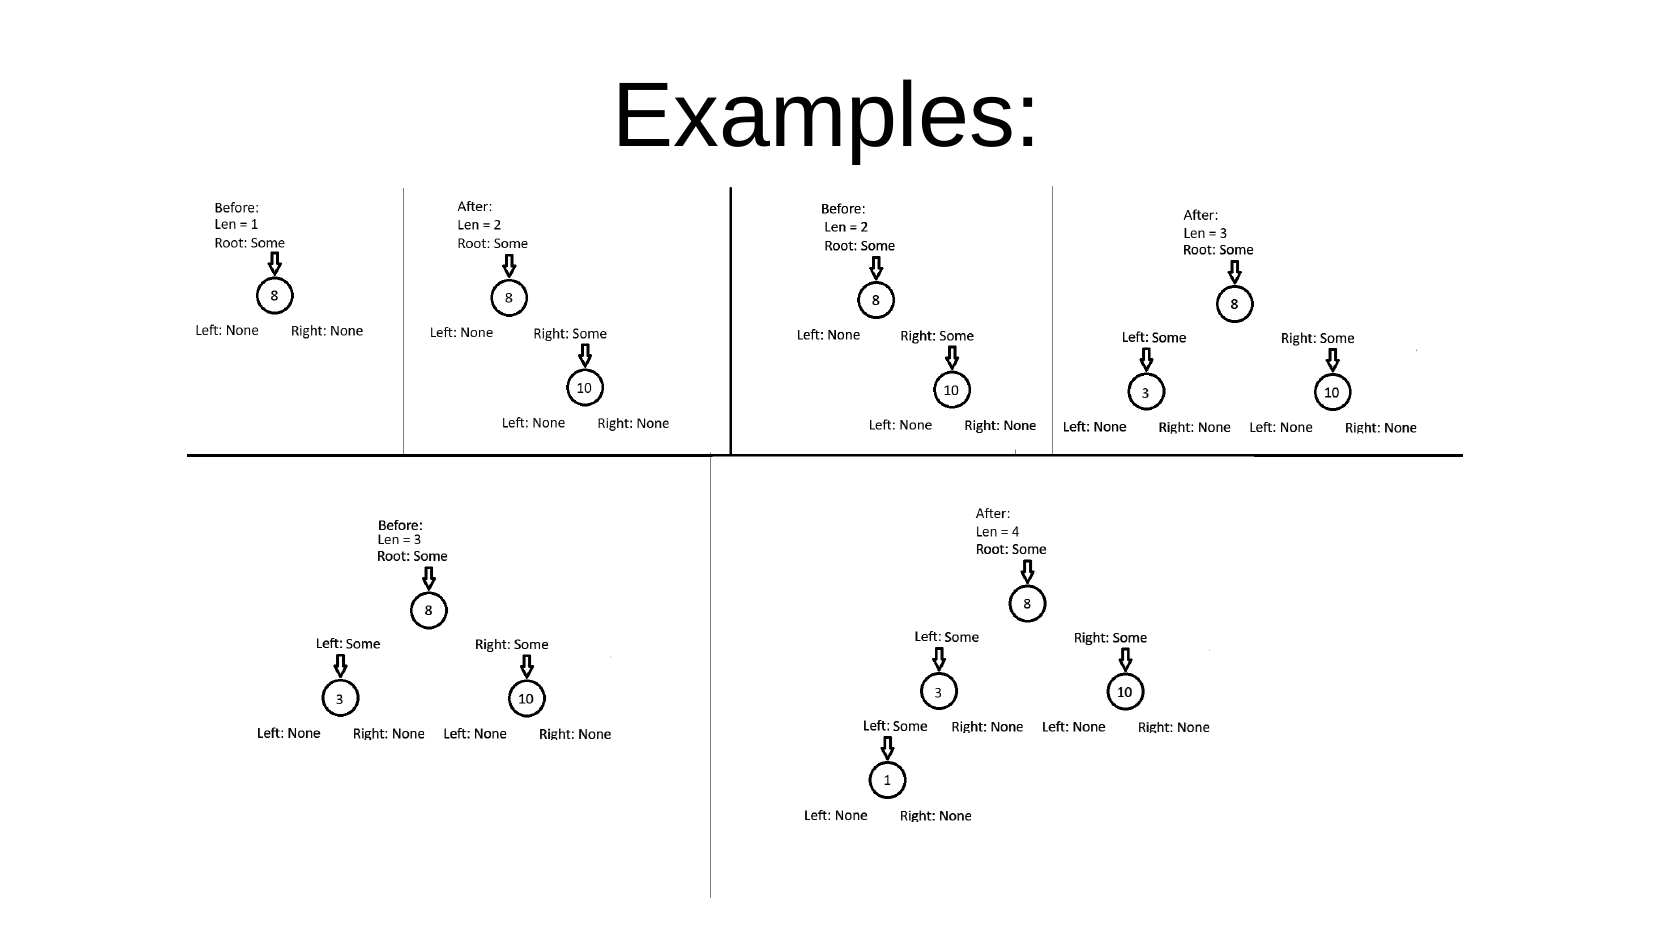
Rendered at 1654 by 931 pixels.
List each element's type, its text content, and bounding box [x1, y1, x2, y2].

title Examples: [82, 37, 1571, 193]
picture [187, 186, 1463, 898]
